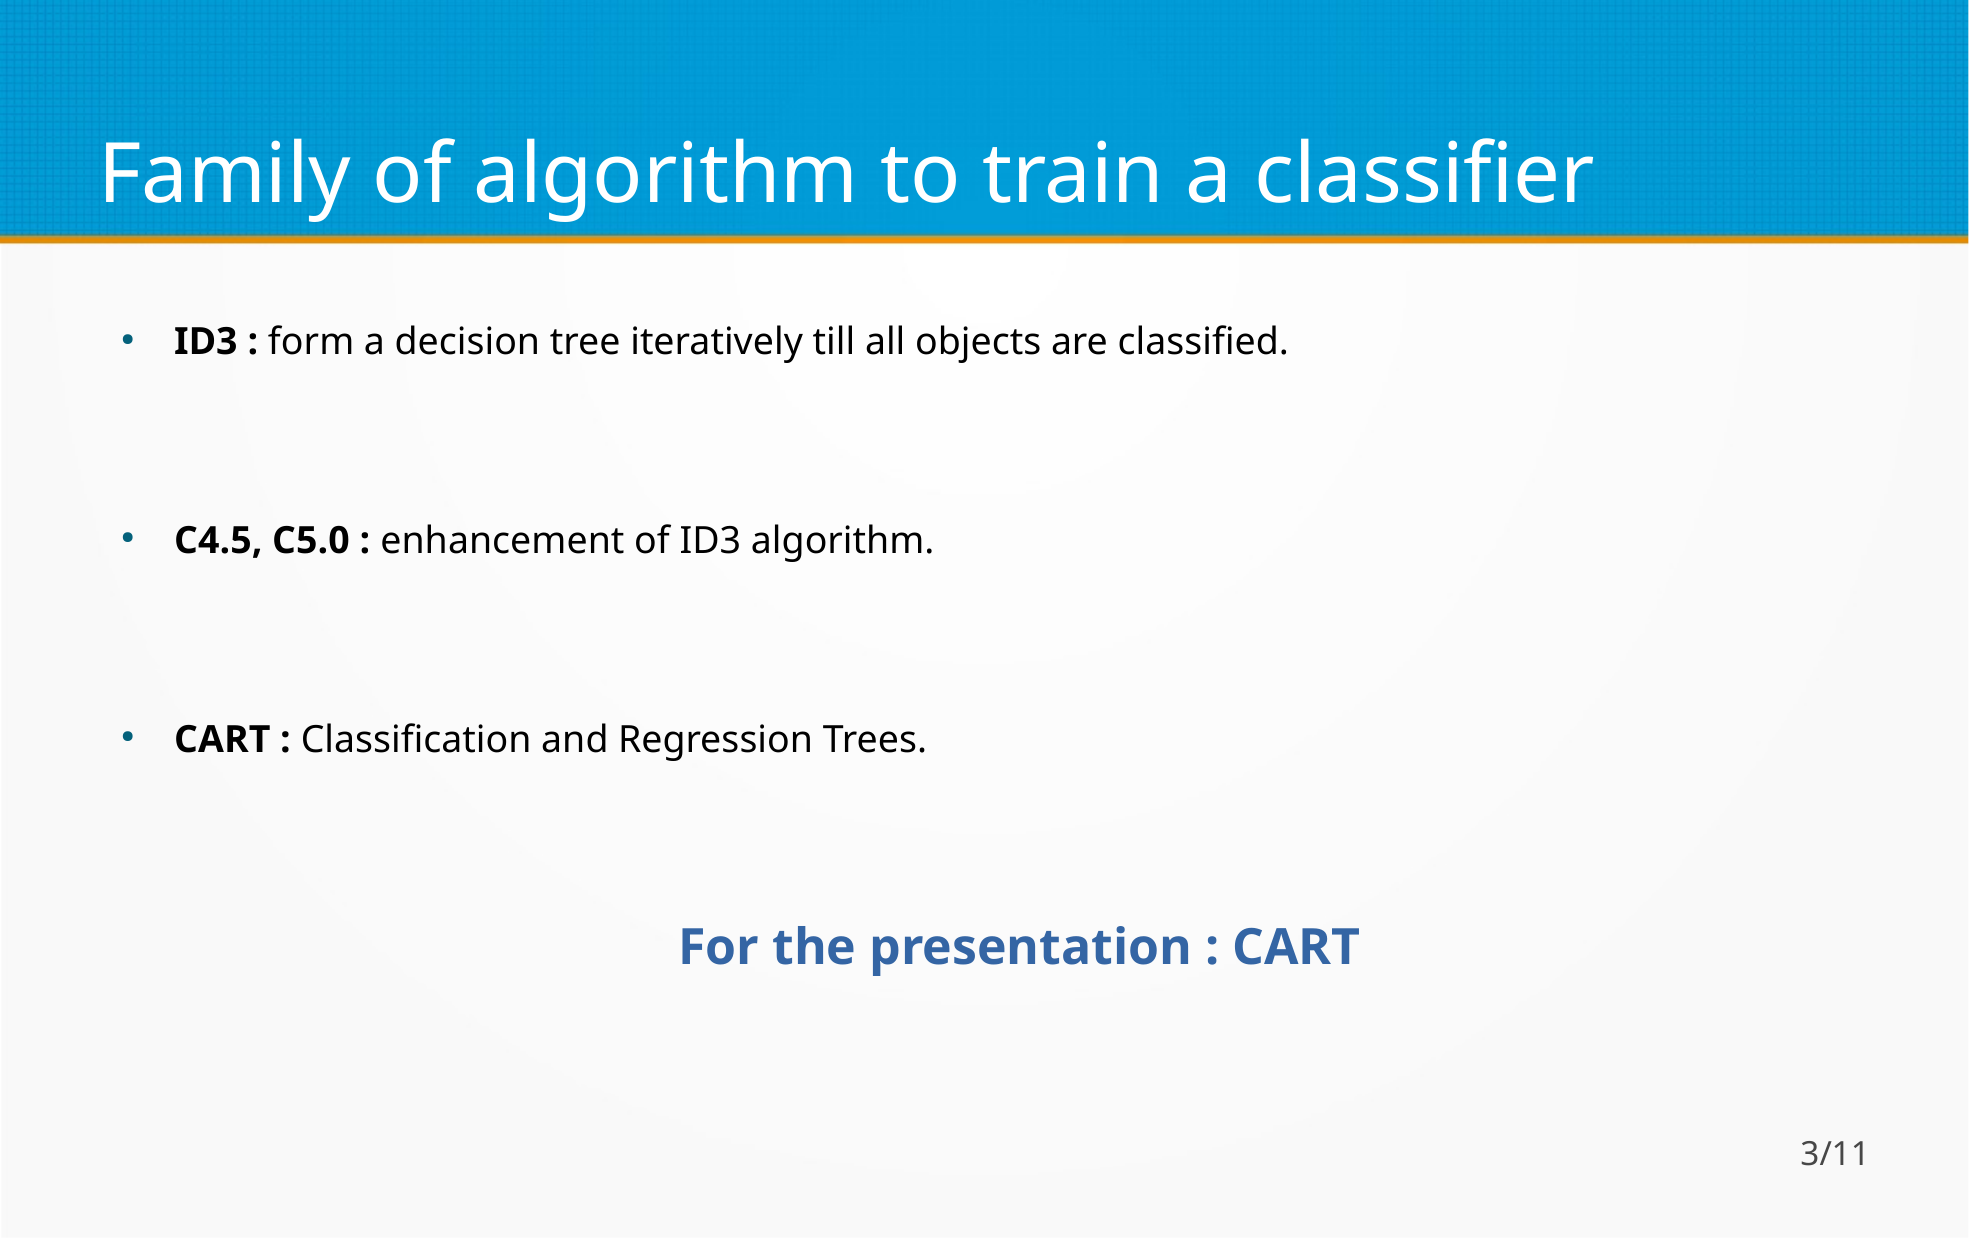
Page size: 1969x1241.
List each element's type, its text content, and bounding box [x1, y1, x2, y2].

picture [0, 233, 1969, 1241]
title Family of algorithm to train a classifier [98, 19, 1870, 227]
list ID3 : form a decision tree iteratively till all objects are classified. C4.5, C5.0 : enhancement of ID3 algorithm. CART : Classification and Regression Trees. For the presentation : CART [103, 315, 1866, 1081]
